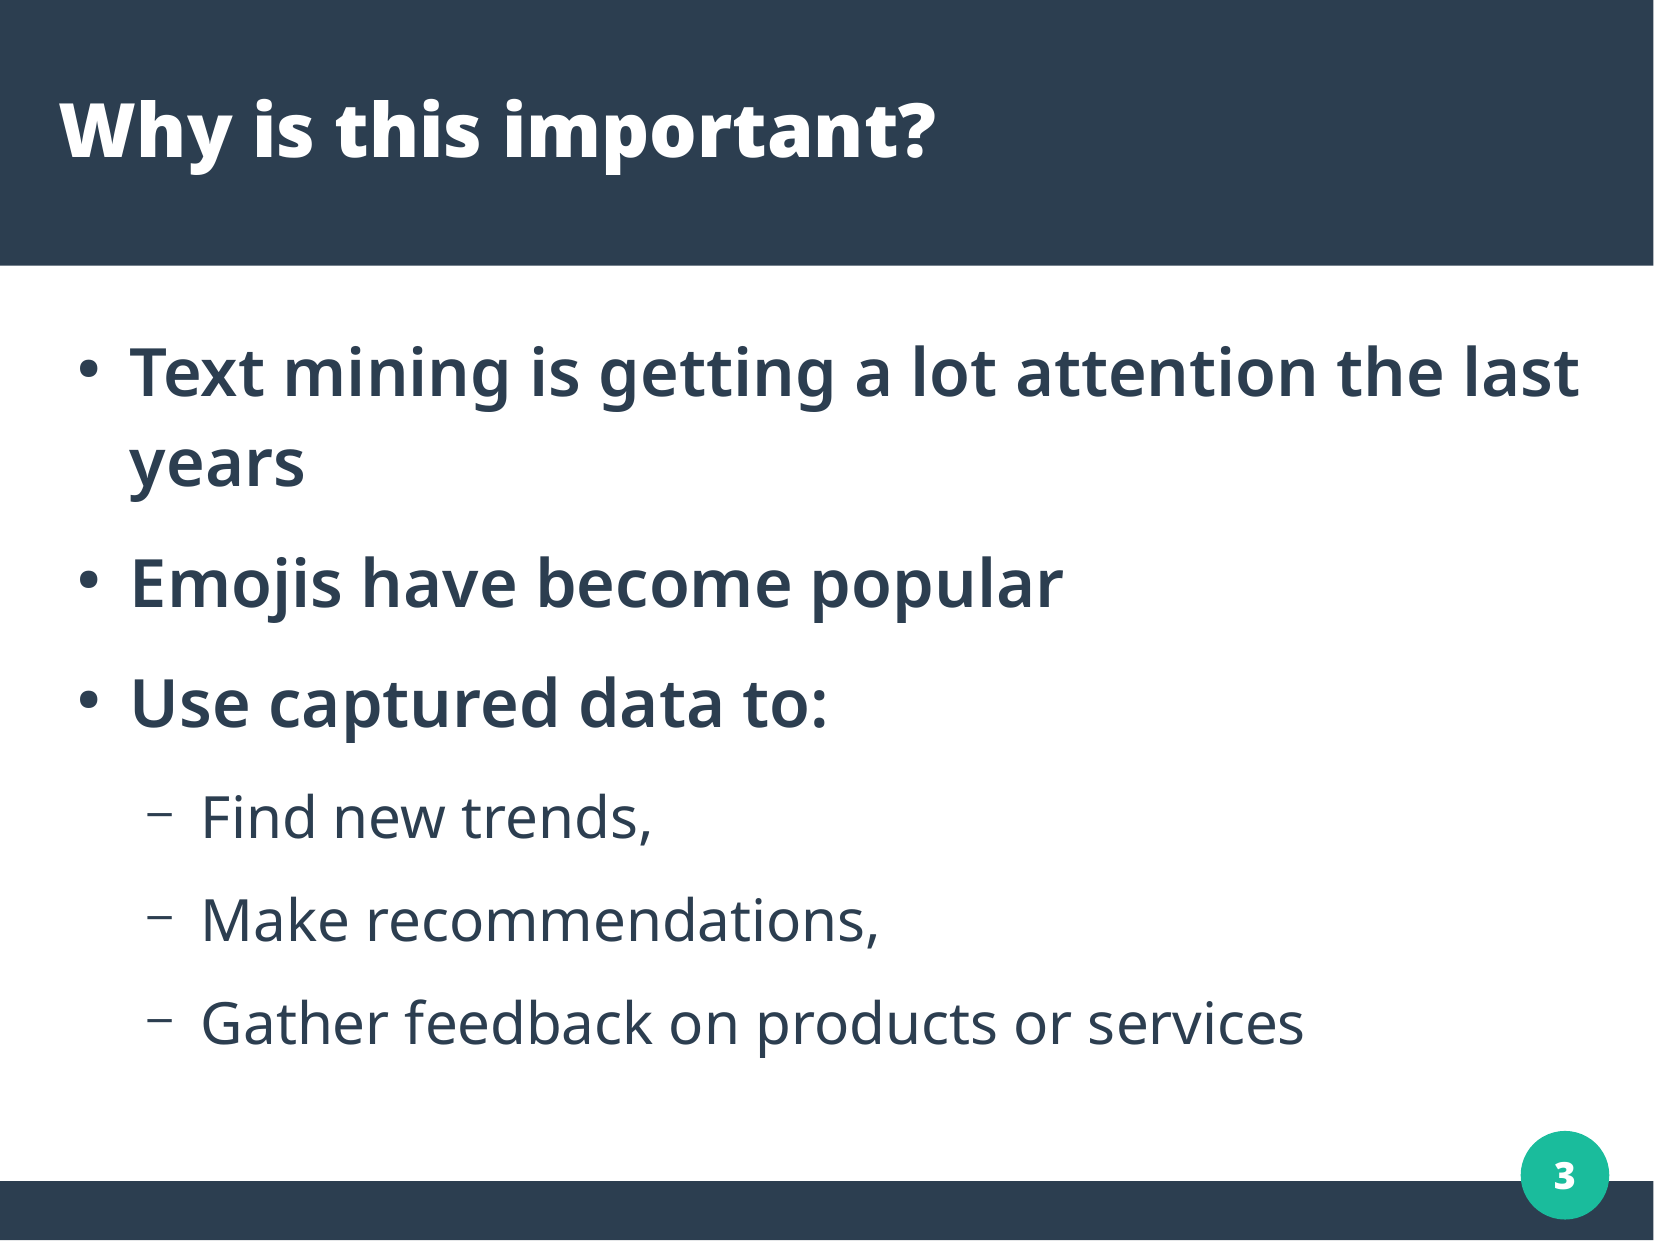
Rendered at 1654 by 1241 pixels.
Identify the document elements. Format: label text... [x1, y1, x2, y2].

title Why is this important? [59, 49, 1636, 207]
list Text mining is getting a lot attention the last years Emojis have become popular Use captured data to: Find new trends, Make recommendations, Gather feedback on products or services [59, 324, 1595, 1152]
